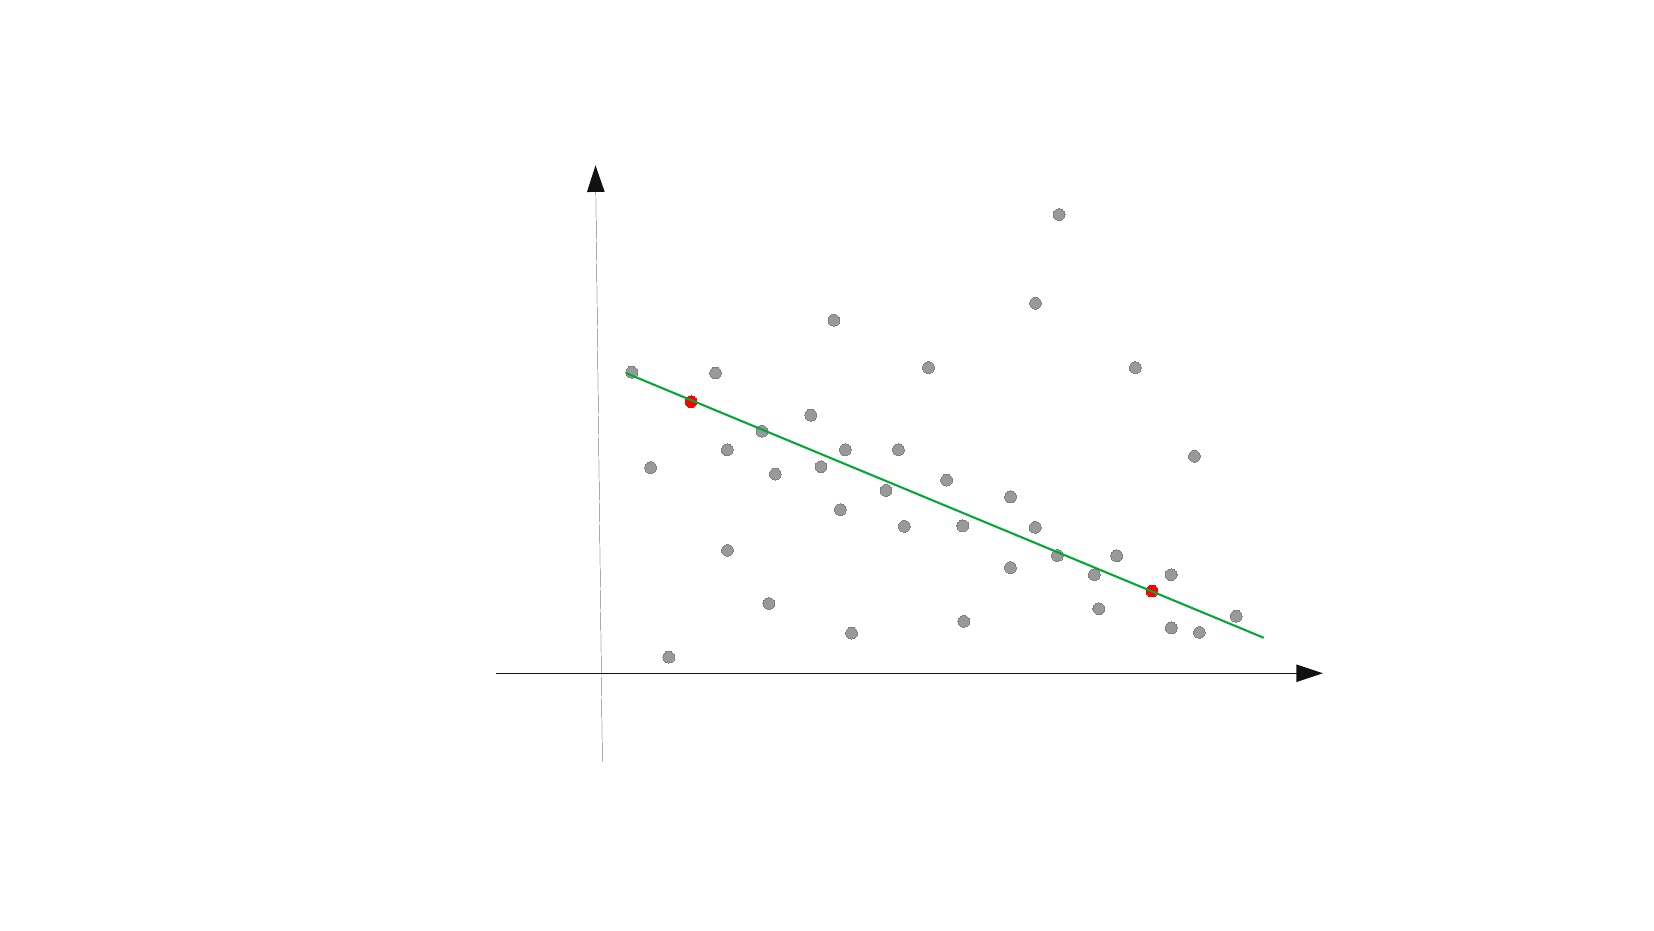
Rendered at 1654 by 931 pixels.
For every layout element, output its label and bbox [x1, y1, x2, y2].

text_box [892, 443, 905, 456]
text_box [1146, 591, 1157, 597]
text_box [839, 443, 852, 456]
text_box [662, 651, 675, 664]
text_box [1029, 297, 1042, 310]
text_box [834, 503, 847, 516]
text_box [956, 519, 969, 532]
text_box [687, 395, 697, 401]
text_box [898, 520, 911, 533]
text_box [828, 314, 840, 327]
text_box [762, 597, 775, 610]
text_box [1004, 490, 1017, 503]
text_box [1053, 208, 1066, 221]
text_box [721, 544, 734, 557]
text_box [940, 474, 953, 487]
text_box [880, 484, 892, 497]
text_box [644, 461, 657, 474]
text_box [759, 425, 768, 430]
text_box [1165, 621, 1178, 634]
text_box [1088, 569, 1101, 581]
text_box [756, 429, 768, 438]
text_box [721, 443, 734, 456]
text_box [957, 615, 970, 628]
text_box [1029, 521, 1042, 534]
text_box [1092, 602, 1105, 615]
text_box [1051, 552, 1063, 562]
text_box [1004, 561, 1017, 574]
text_box [1110, 549, 1123, 562]
text_box [769, 468, 782, 481]
text_box [845, 627, 858, 640]
text_box [1230, 610, 1243, 623]
text_box [1147, 585, 1158, 592]
text_box [1129, 361, 1142, 374]
text_box [1193, 626, 1206, 639]
text_box [815, 460, 827, 473]
text_box [685, 400, 697, 408]
text_box [922, 361, 935, 374]
text_box [804, 409, 817, 422]
text_box [1165, 568, 1178, 581]
text_box [625, 366, 638, 376]
text_box [1188, 450, 1201, 463]
text_box [709, 367, 722, 379]
